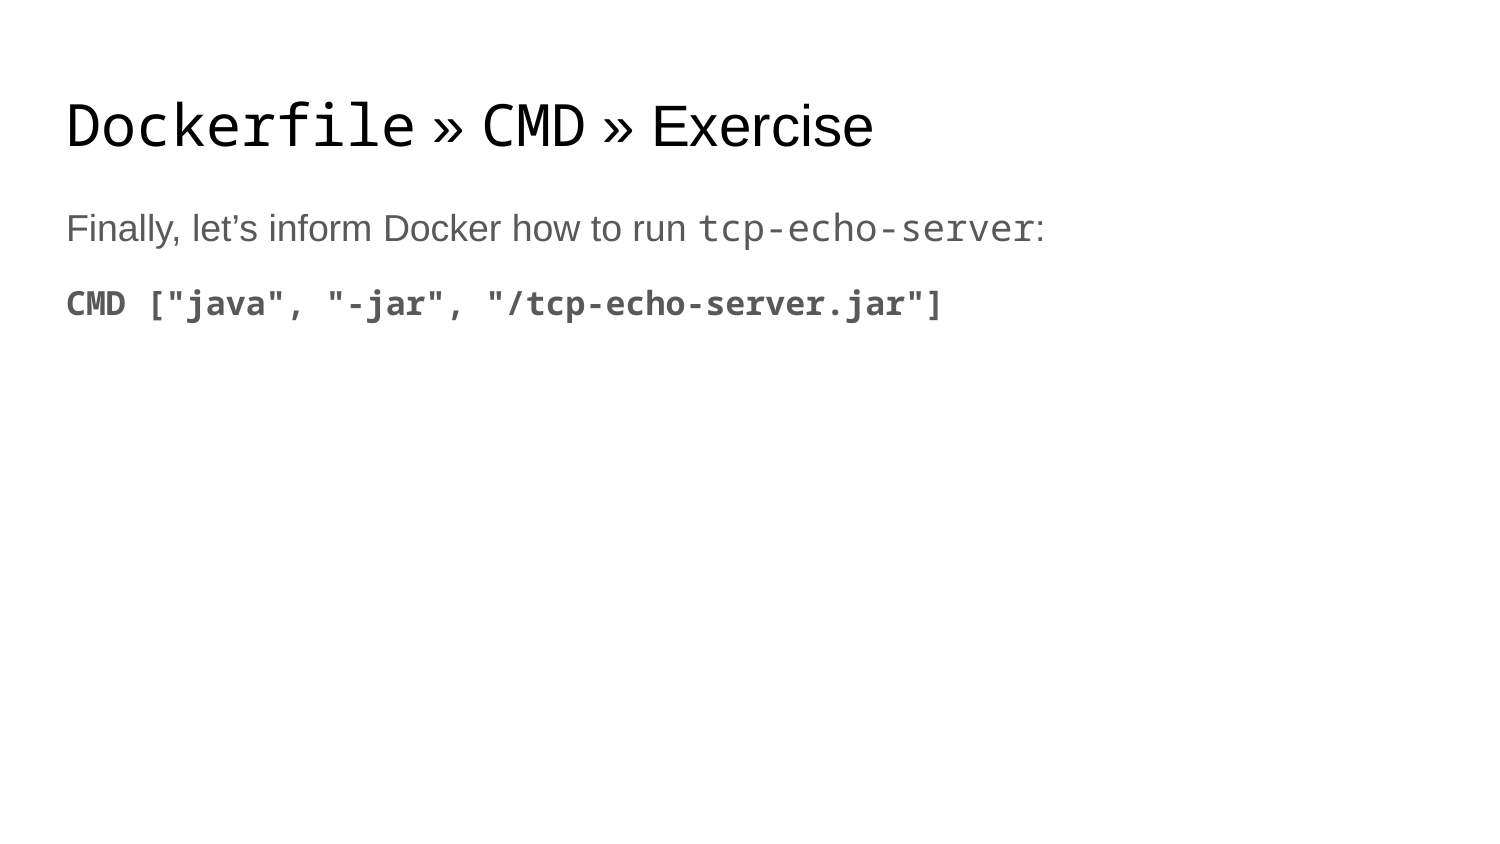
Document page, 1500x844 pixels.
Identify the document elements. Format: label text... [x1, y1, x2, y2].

title Dockerfile » CMD » Exercise [51, 72, 1449, 167]
list Finally, let’s inform Docker how to run tcp-echo-server: CMD ["java", "-jar", "/tcp-echo-server.jar"] [51, 189, 1449, 750]
